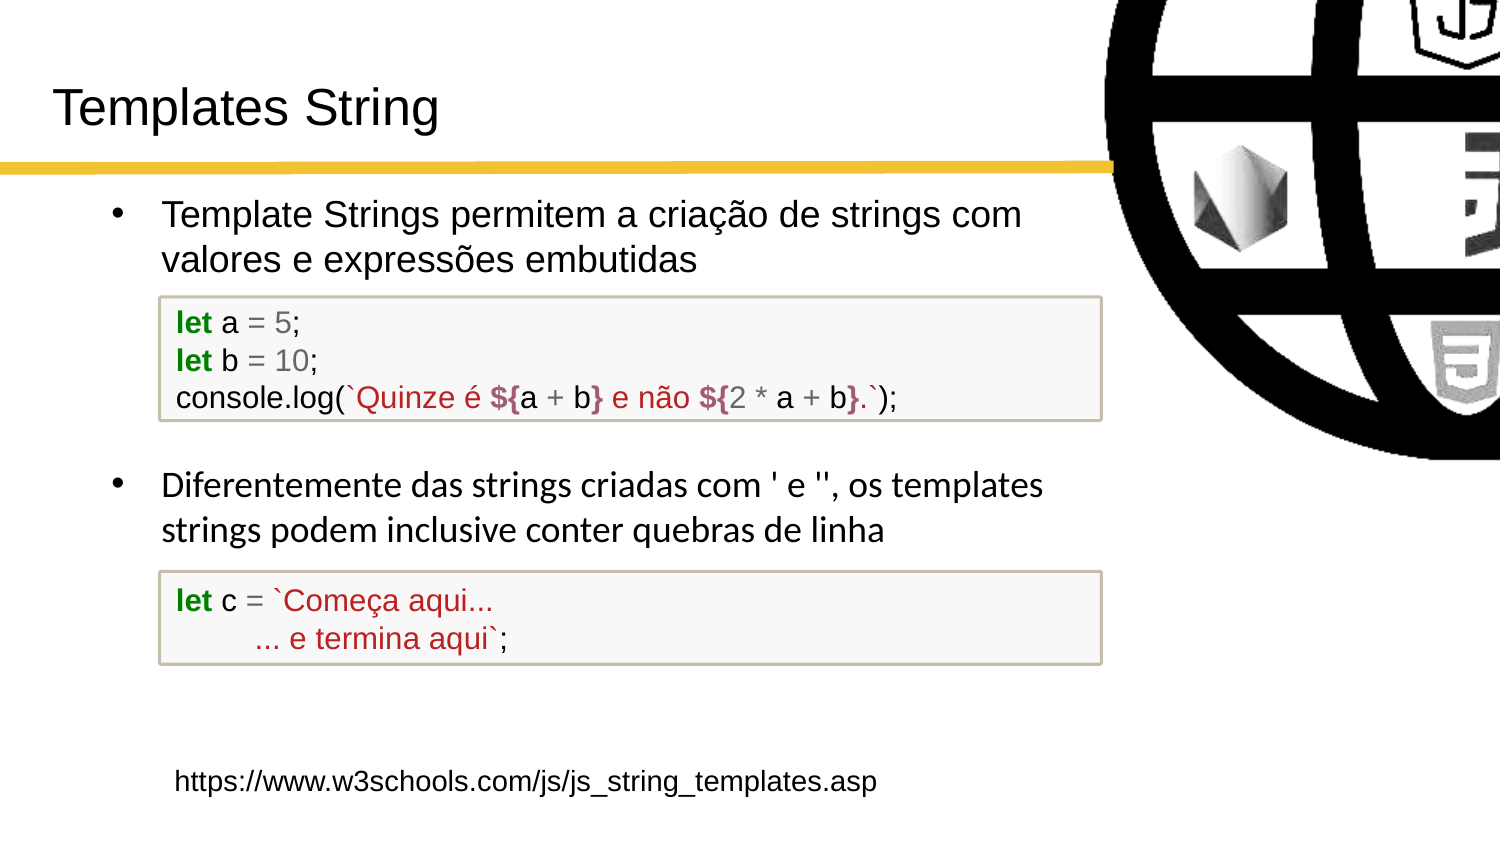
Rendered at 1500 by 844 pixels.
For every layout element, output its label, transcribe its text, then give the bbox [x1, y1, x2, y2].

text_box Templates String [37, 33, 1463, 175]
text_box let a = 5; let b = 10; console.log(`Quinze é ${a + b} e não ${2 * a + b}.`); [159, 296, 1102, 421]
text_box Template Strings permitem a criação de strings com valores e expressões embutidas [89, 182, 1102, 346]
text_box https://www.w3schools.com/js/js_string_templates.asp [159, 747, 1095, 813]
text_box let c = `Começa aqui... ... e termina aqui`; [159, 571, 1102, 665]
picture [1078, 0, 1500, 532]
text_box Diferentemente das strings criadas com ' e '', os templates strings podem inclusive conter quebras de linha [89, 452, 1102, 616]
